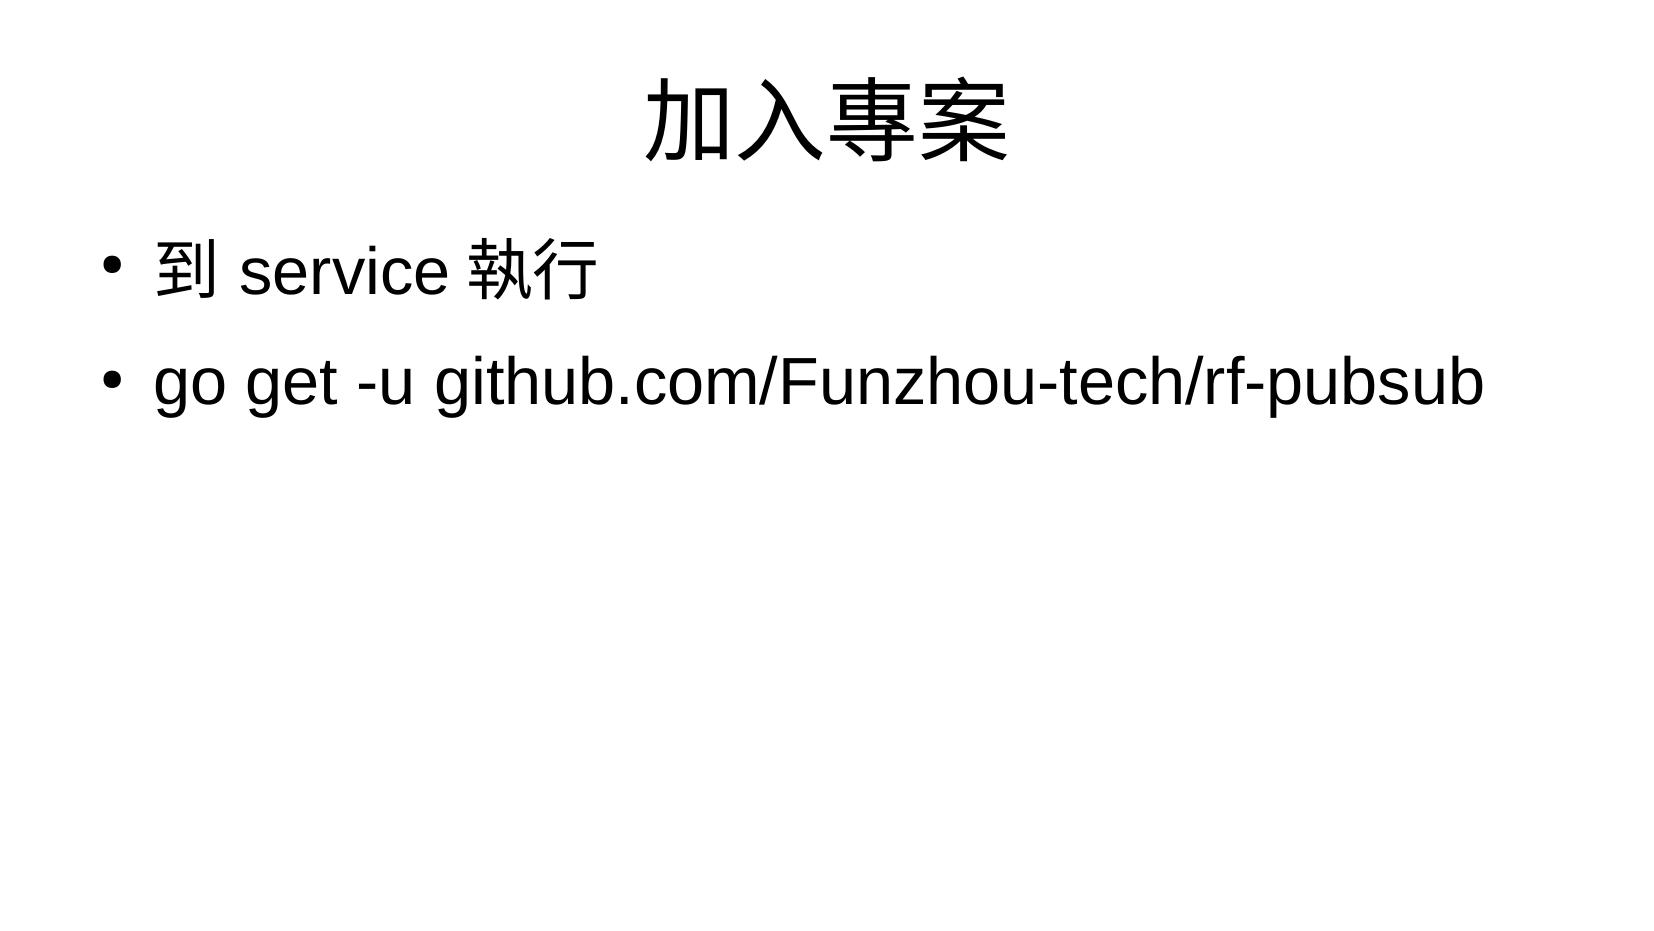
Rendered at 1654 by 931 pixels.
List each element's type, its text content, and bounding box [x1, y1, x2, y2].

list 到service執行 go get -u github.com/Funzhou-tech/rf-pubsub [82, 217, 1571, 758]
title 加入專案 [82, 37, 1571, 193]
